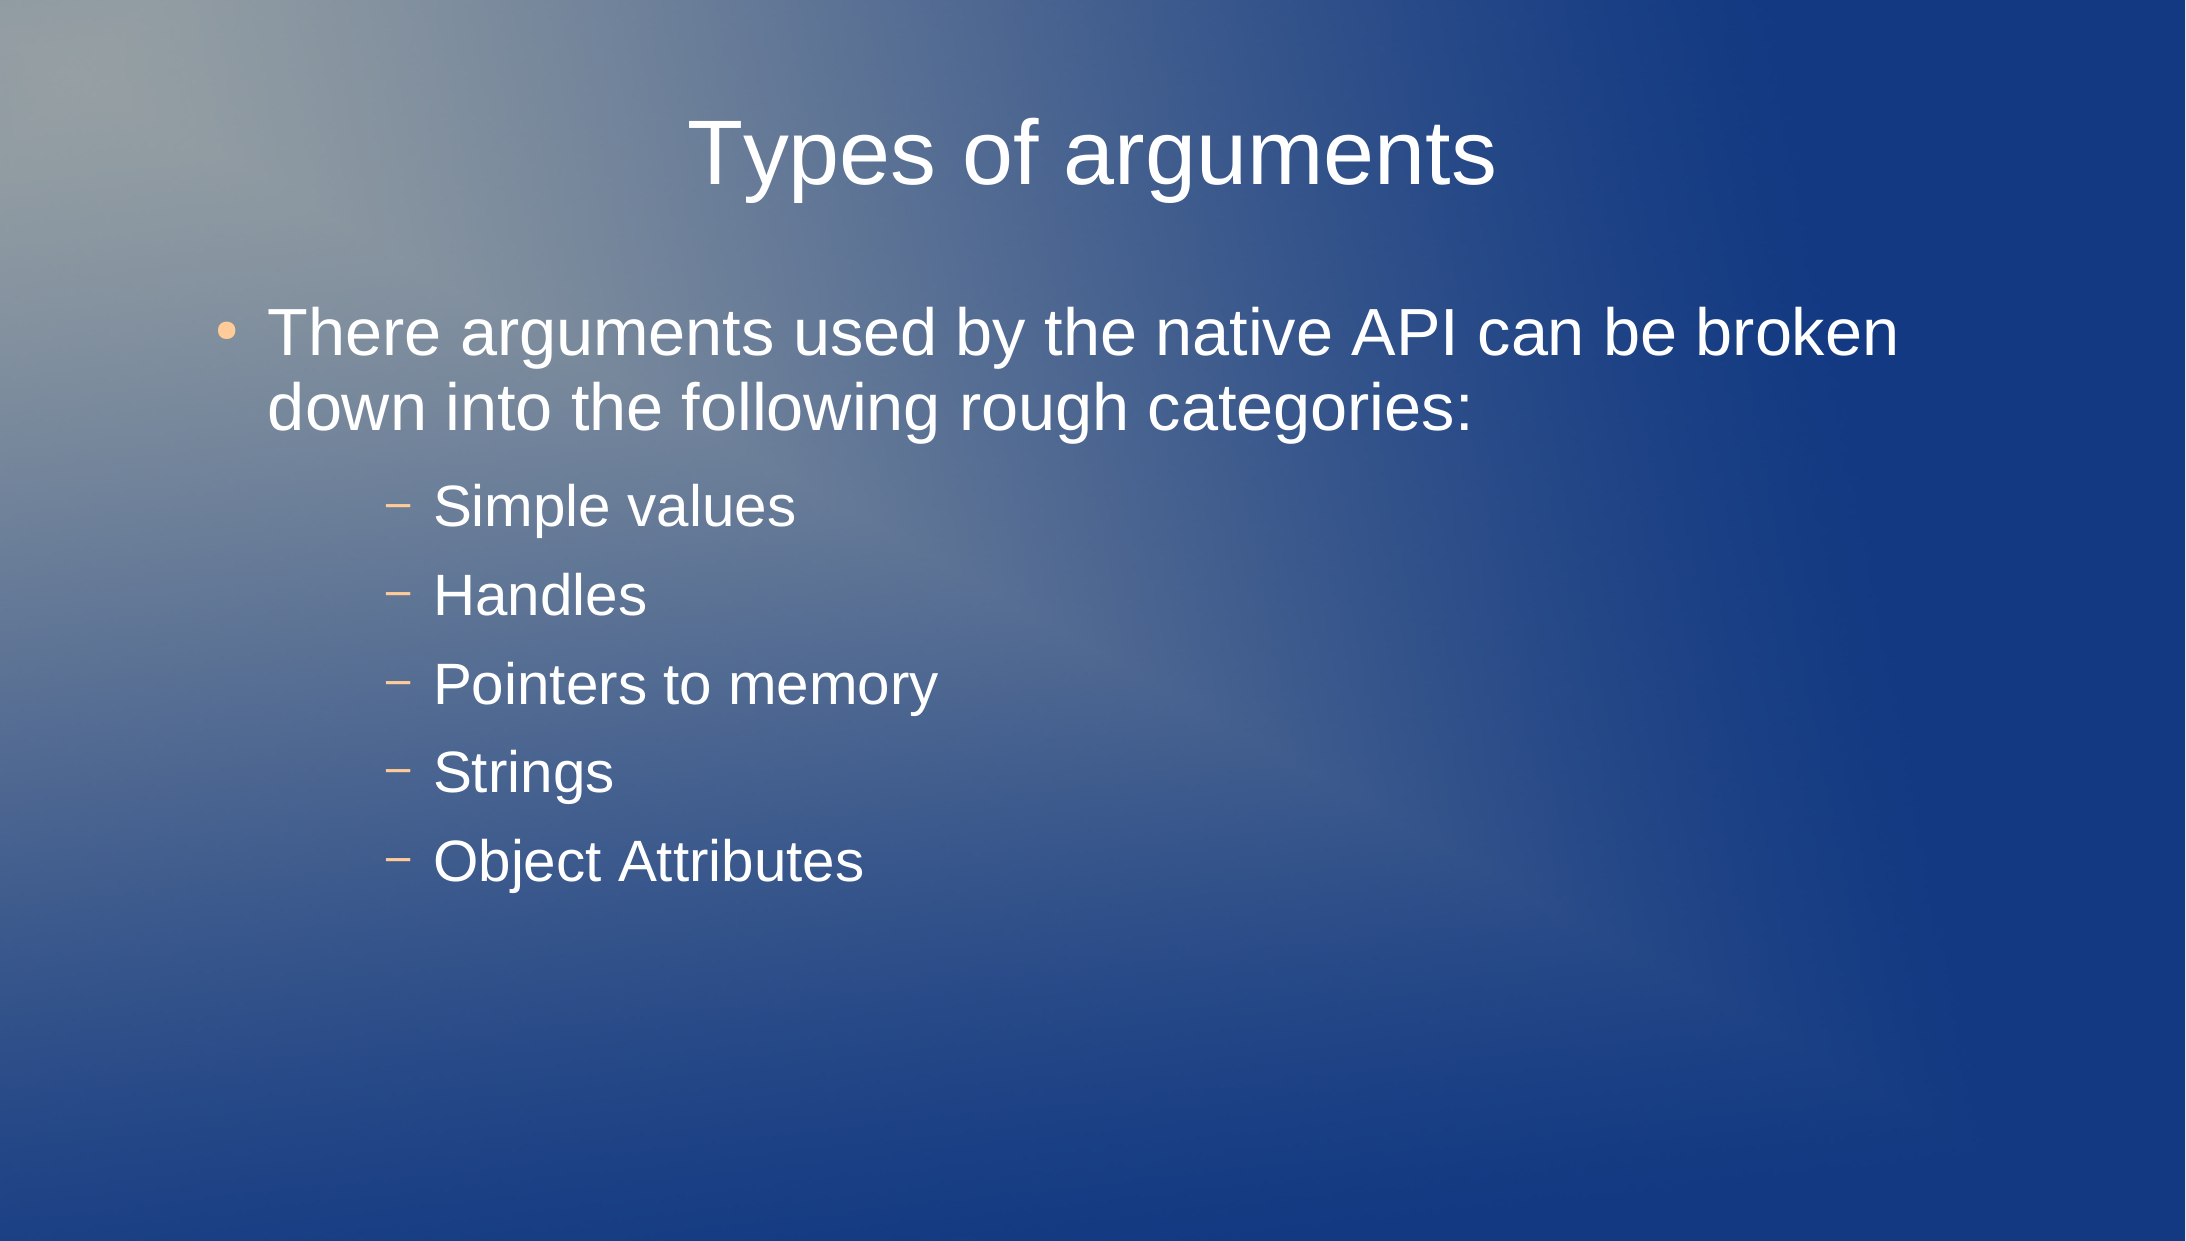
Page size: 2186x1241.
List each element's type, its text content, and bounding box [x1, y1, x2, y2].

picture [0, 0, 2186, 1241]
title Types of arguments [109, 49, 2076, 257]
list There arguments used by the native API can be broken down into the following rough categories: Simple values Handles Pointers to memory Strings Object Attributes [197, 295, 2022, 1204]
